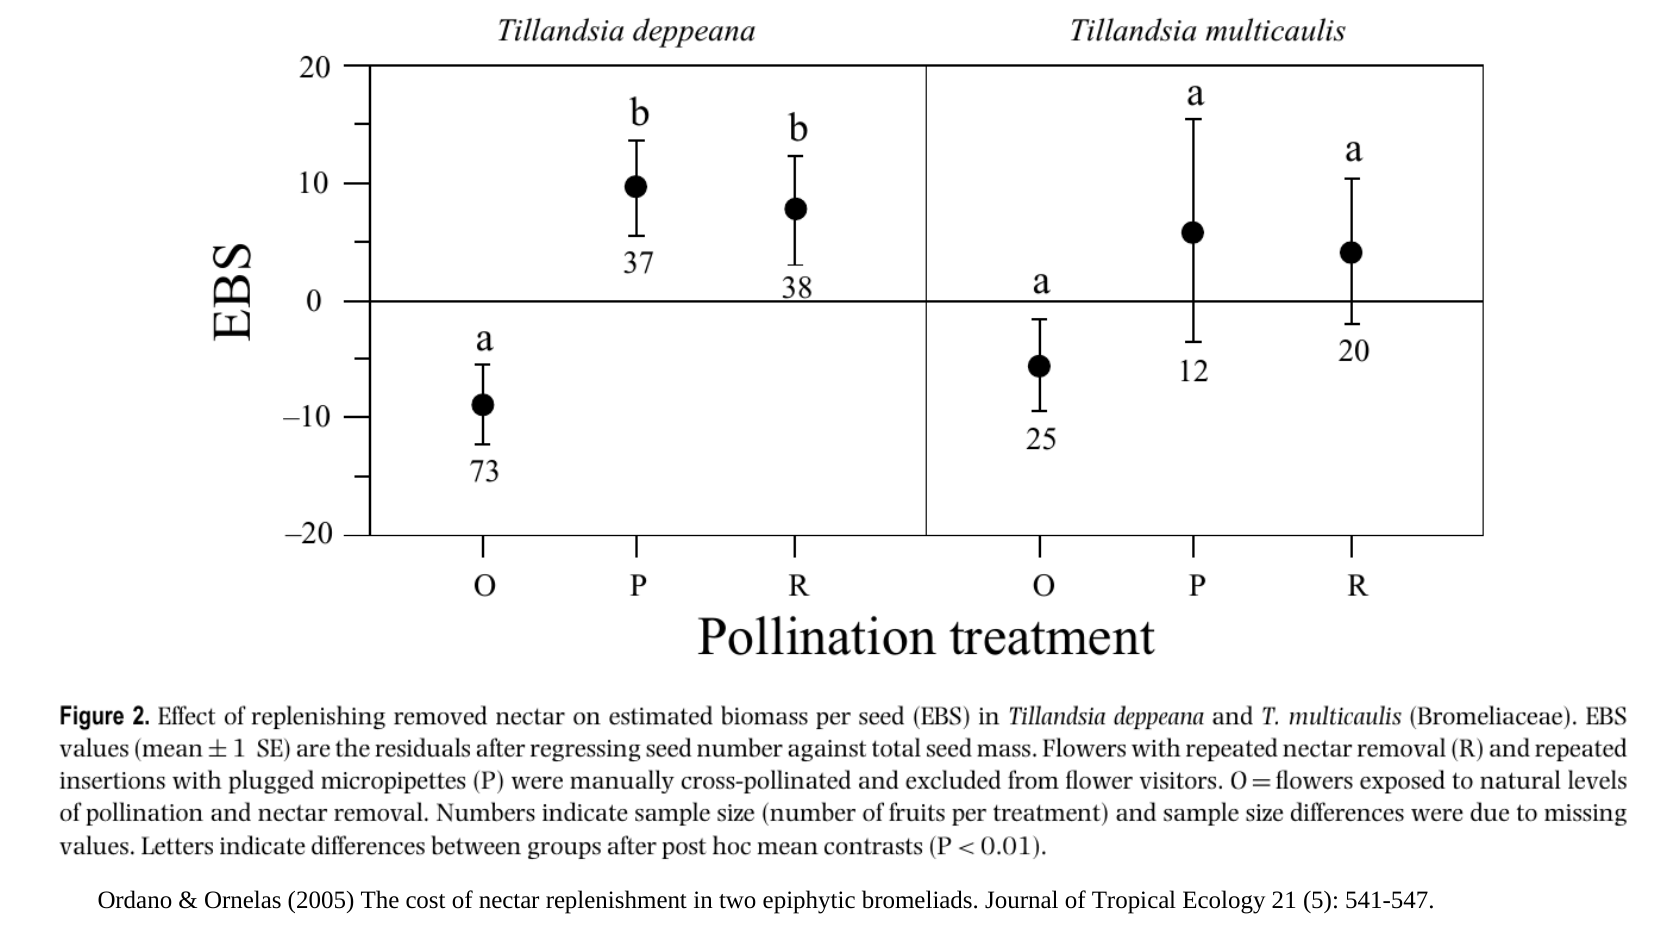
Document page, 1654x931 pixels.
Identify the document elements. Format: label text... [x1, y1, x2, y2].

picture [0, 6, 1654, 871]
text_box Ordano & Ornelas (2005) The cost of nectar replenishment in two epiphytic bromeliads. Journal of Tropical Ecology 21 (5): 541-547. [82, 876, 1452, 922]
